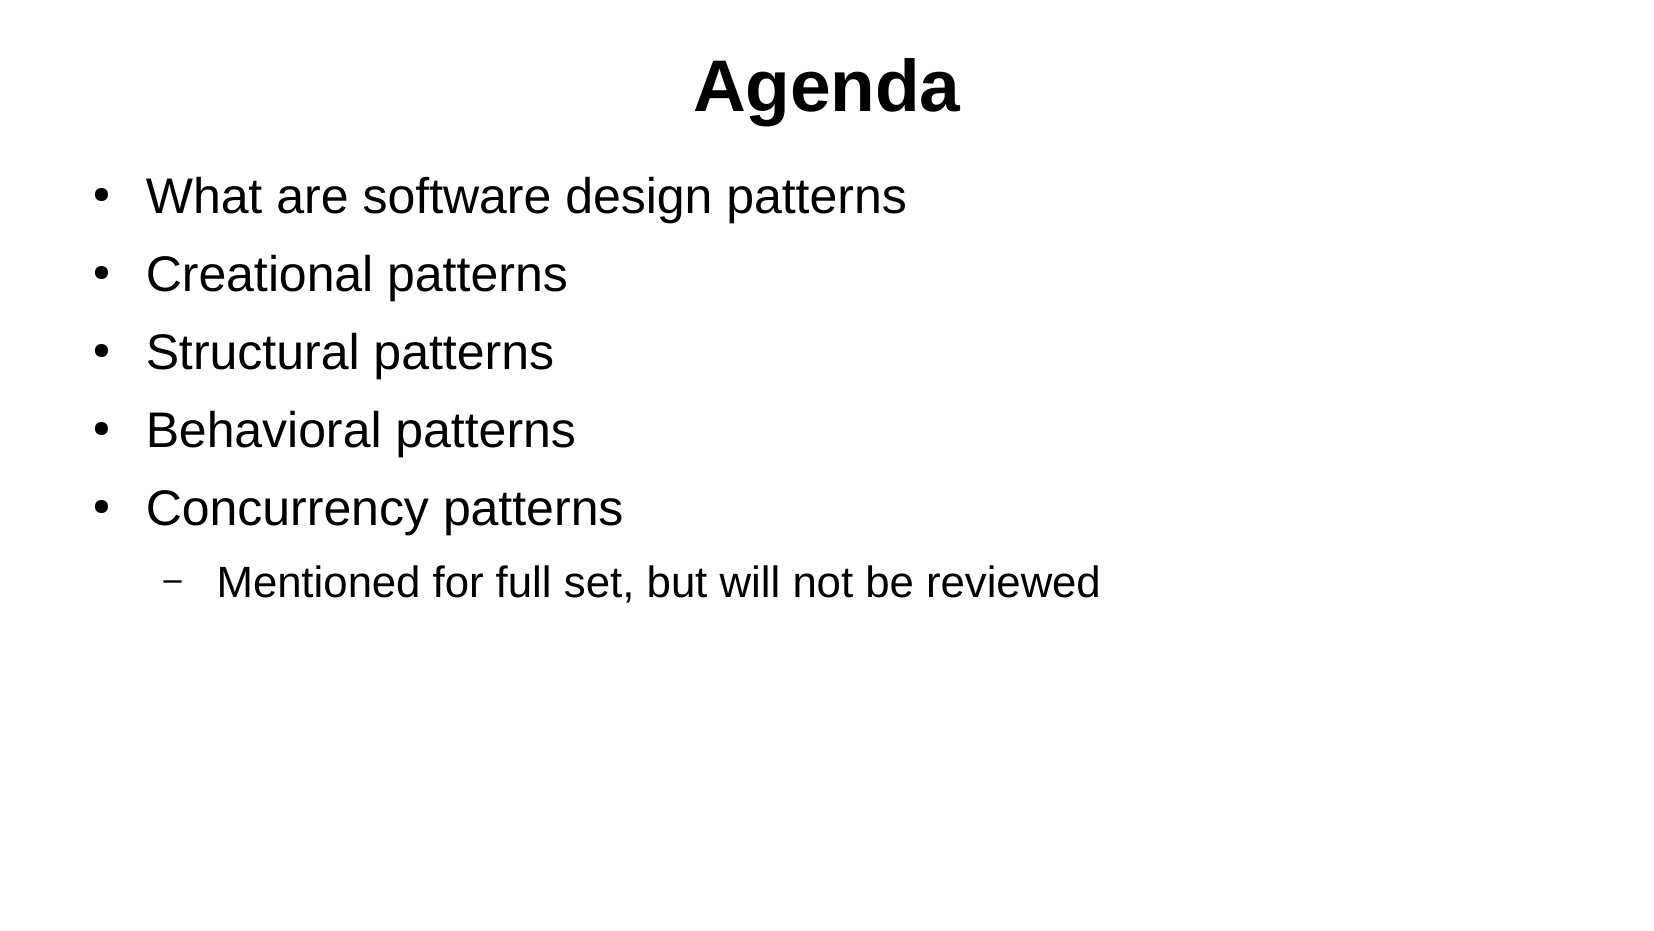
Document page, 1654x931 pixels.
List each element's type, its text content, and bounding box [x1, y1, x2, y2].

title Agenda [82, 45, 1571, 127]
list What are software design patterns Creational patterns Structural patterns Behavioral patterns Concurrency patterns Mentioned for full set, but will not be reviewed [75, 168, 1539, 889]
